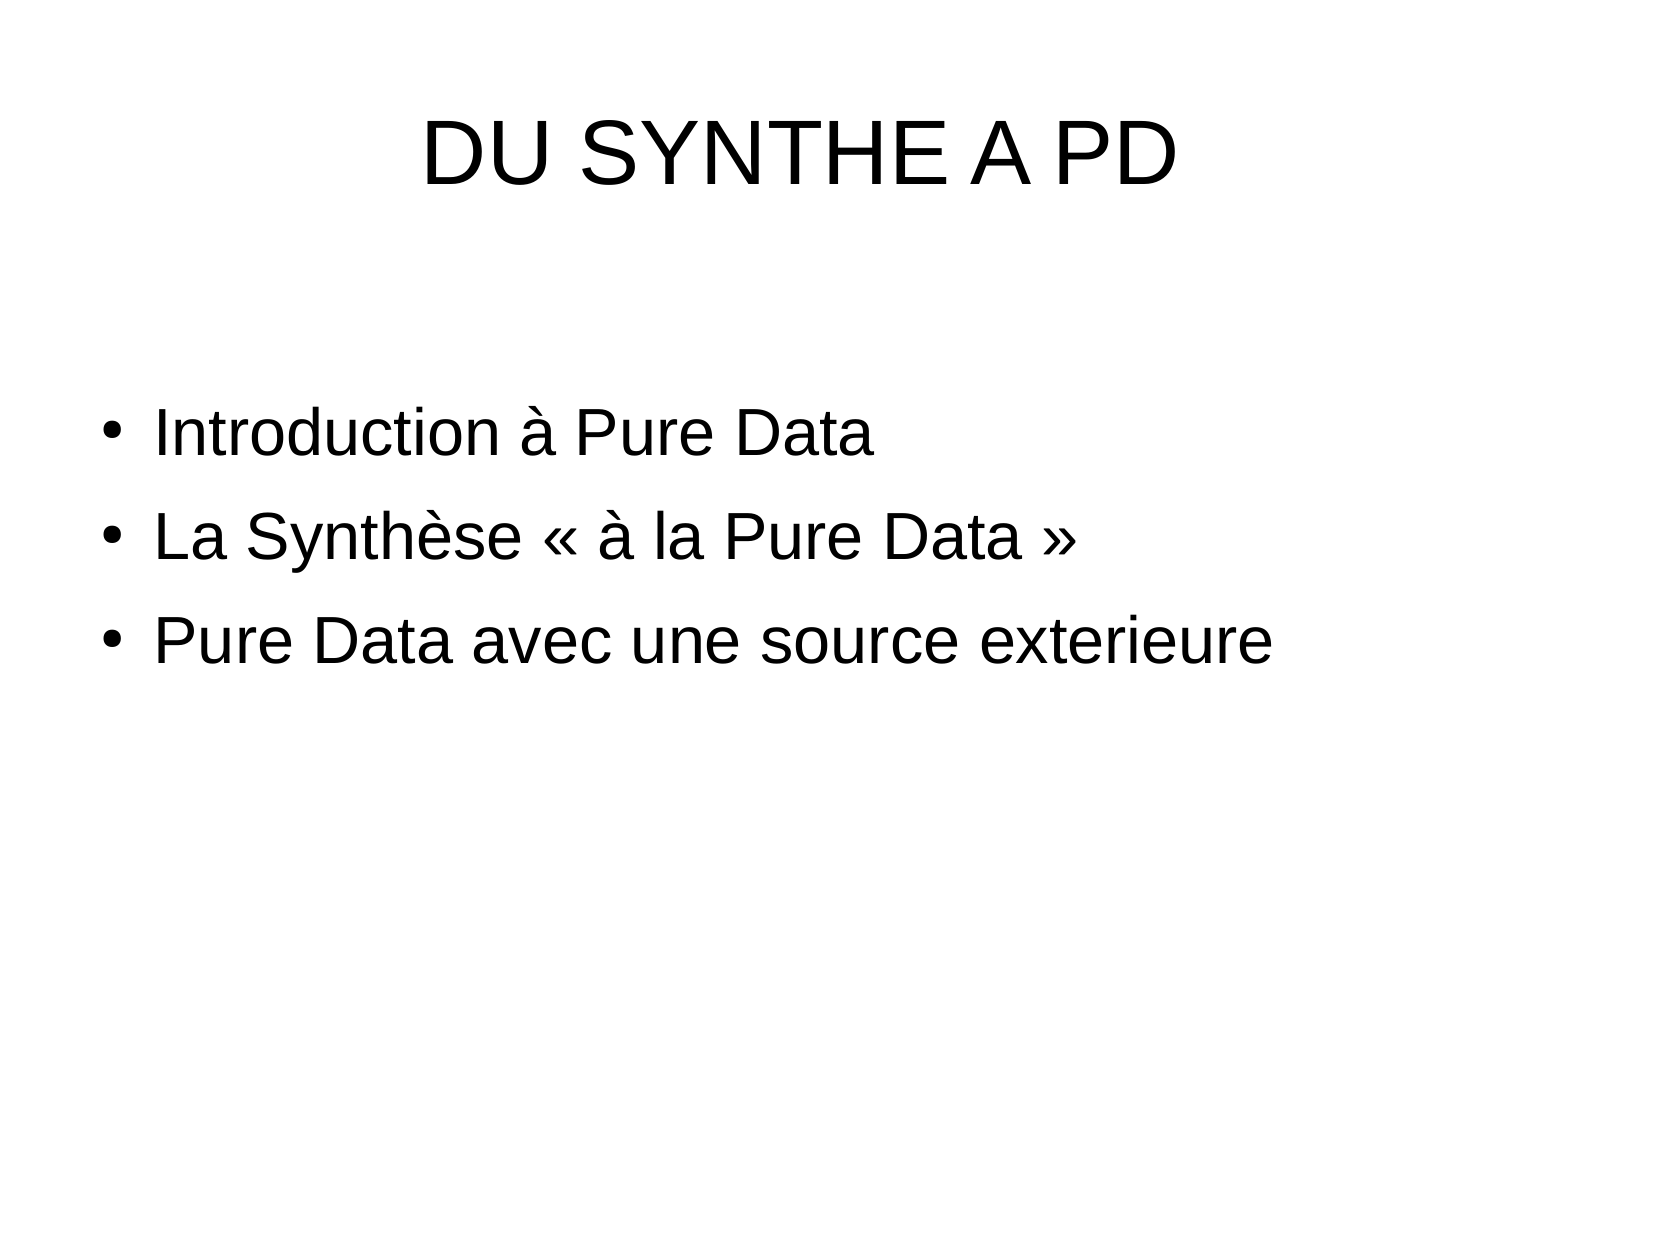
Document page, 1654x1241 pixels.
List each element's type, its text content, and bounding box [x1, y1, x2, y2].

list Introduction à Pure Data La Synthèse « à la Pure Data » Pure Data avec une source exterieure [82, 290, 1538, 1010]
title DU SYNTHE A PD [82, 49, 1571, 257]
